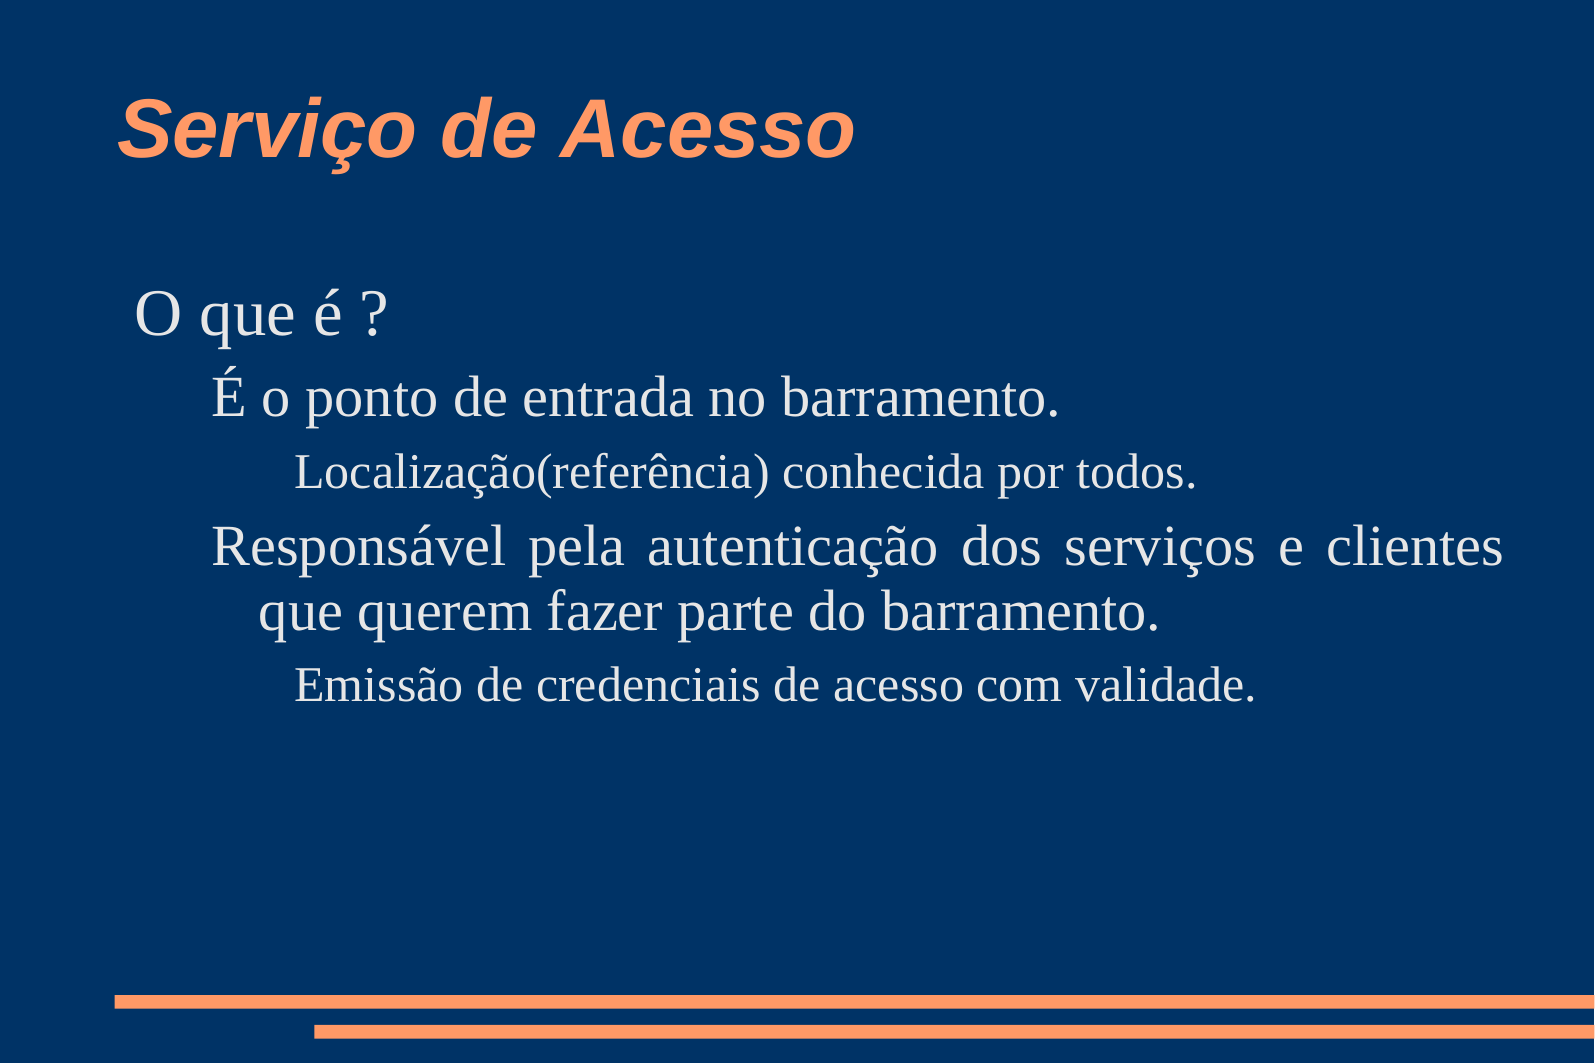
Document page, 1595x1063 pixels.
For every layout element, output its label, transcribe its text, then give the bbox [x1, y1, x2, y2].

list O que é ? É o ponto de entrada no barramento. Localização(referência) conhecida por todos. Responsável pela autenticação dos serviços e clientes que querem fazer parte do barramento. Emissão de credenciais de acesso com validade. [117, 276, 1505, 971]
title Serviço de Acesso [117, 39, 1479, 218]
